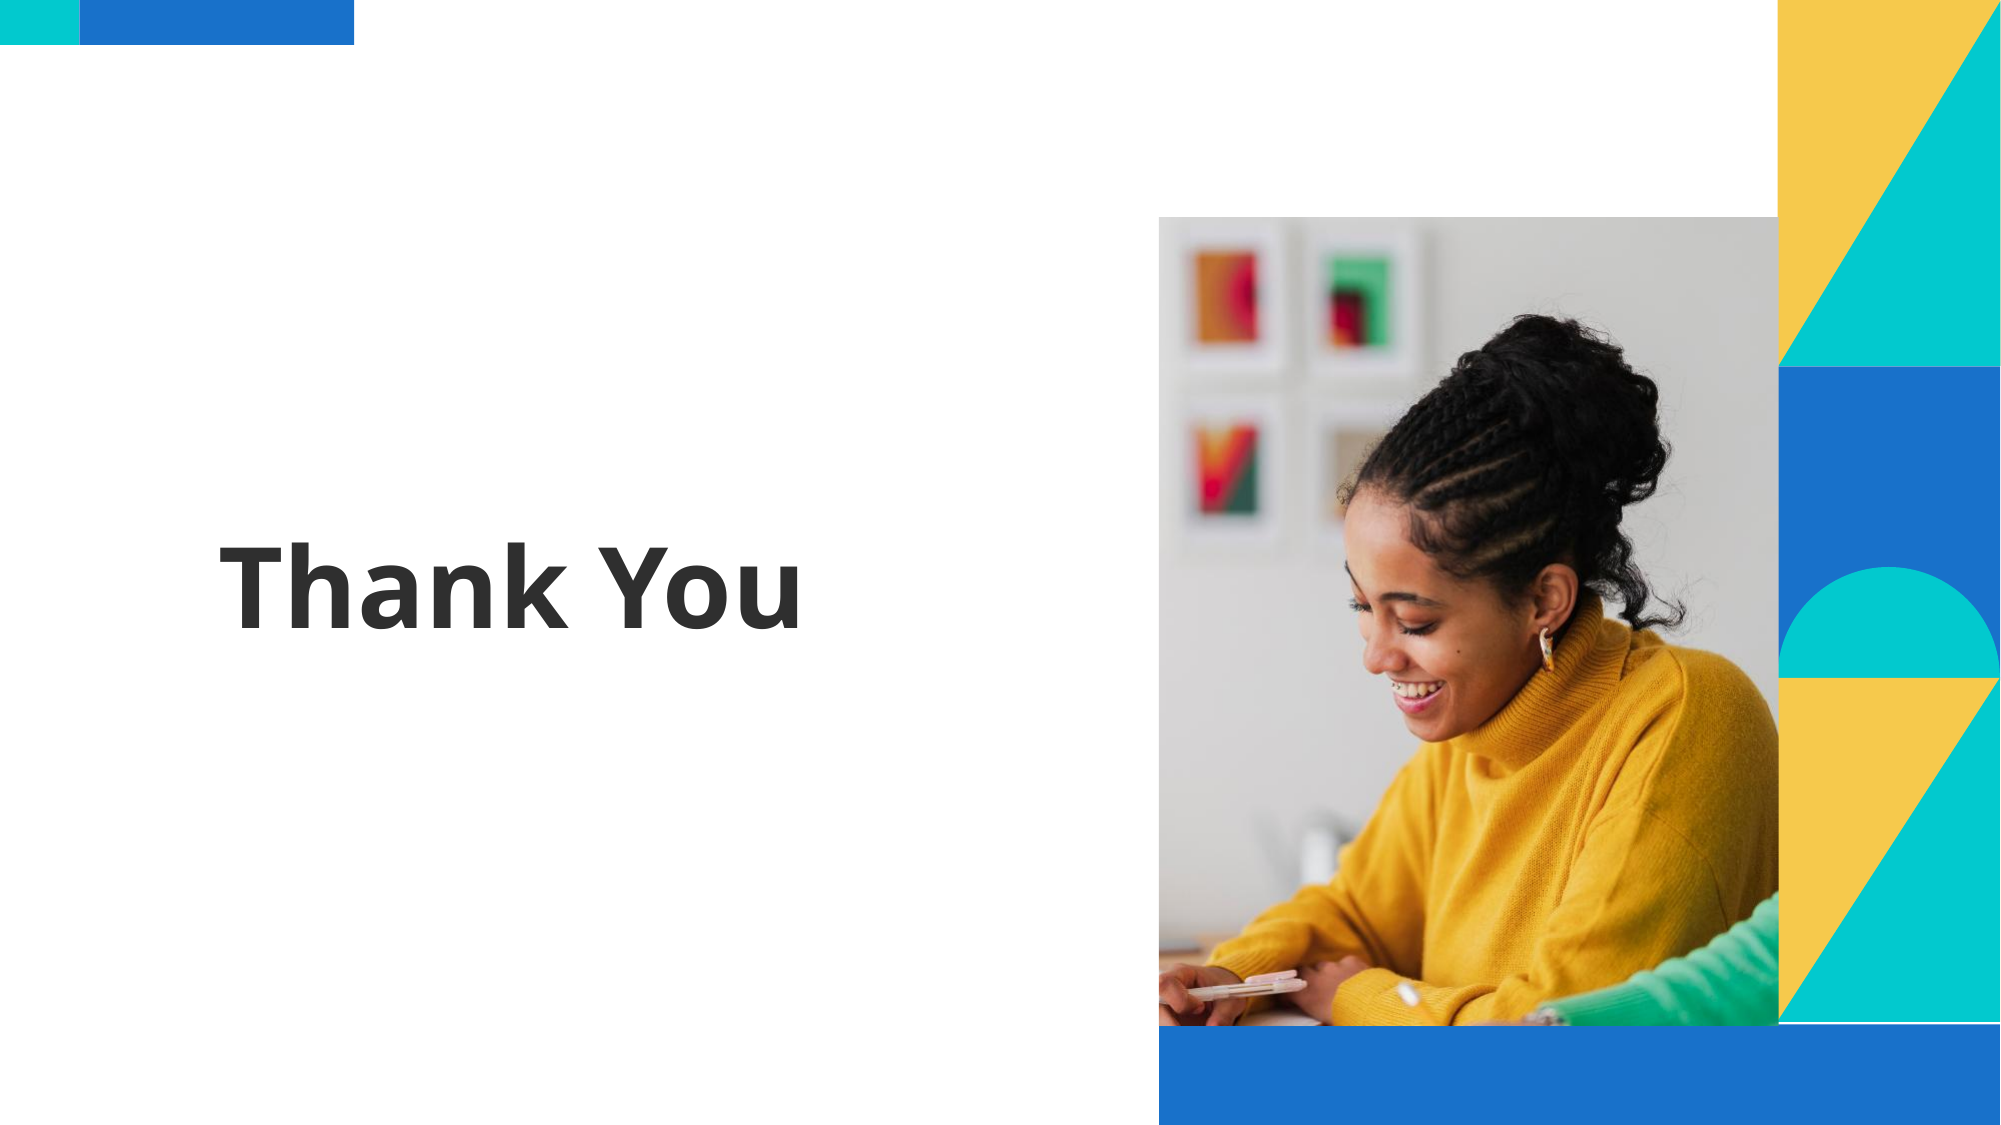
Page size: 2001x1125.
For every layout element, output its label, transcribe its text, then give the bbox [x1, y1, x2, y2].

picture [1158, 217, 1779, 1026]
title Thank You [218, 272, 1084, 896]
